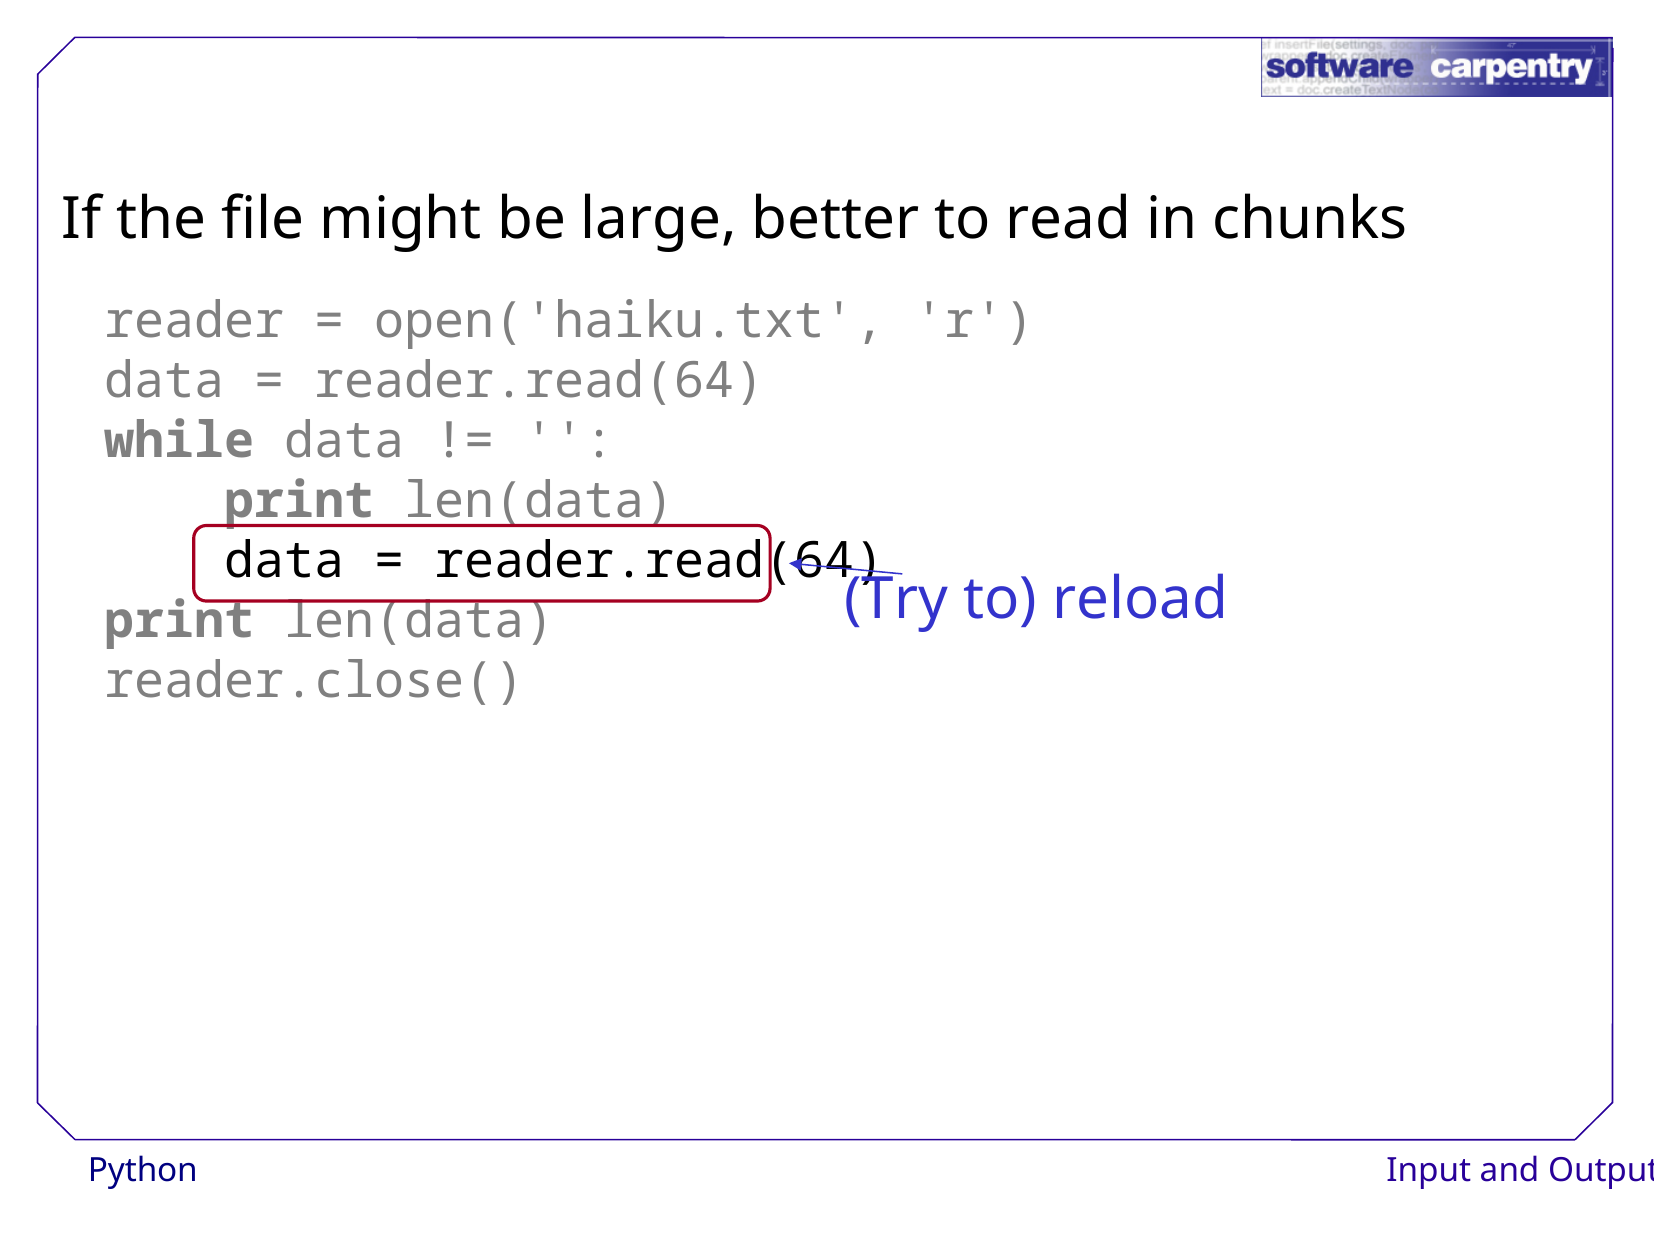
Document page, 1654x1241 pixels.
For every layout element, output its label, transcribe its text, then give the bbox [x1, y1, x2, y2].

text_box If the file might be large, better to read in chunks [47, 138, 1573, 259]
picture [1261, 39, 1613, 97]
text_box reader = open('haiku.txt', 'r') data = reader.read(64) while data != '': print len(data) data = reader.read(64) print len(data) reader.close() [89, 279, 1512, 1027]
text_box (Try to) reload [829, 517, 1393, 638]
